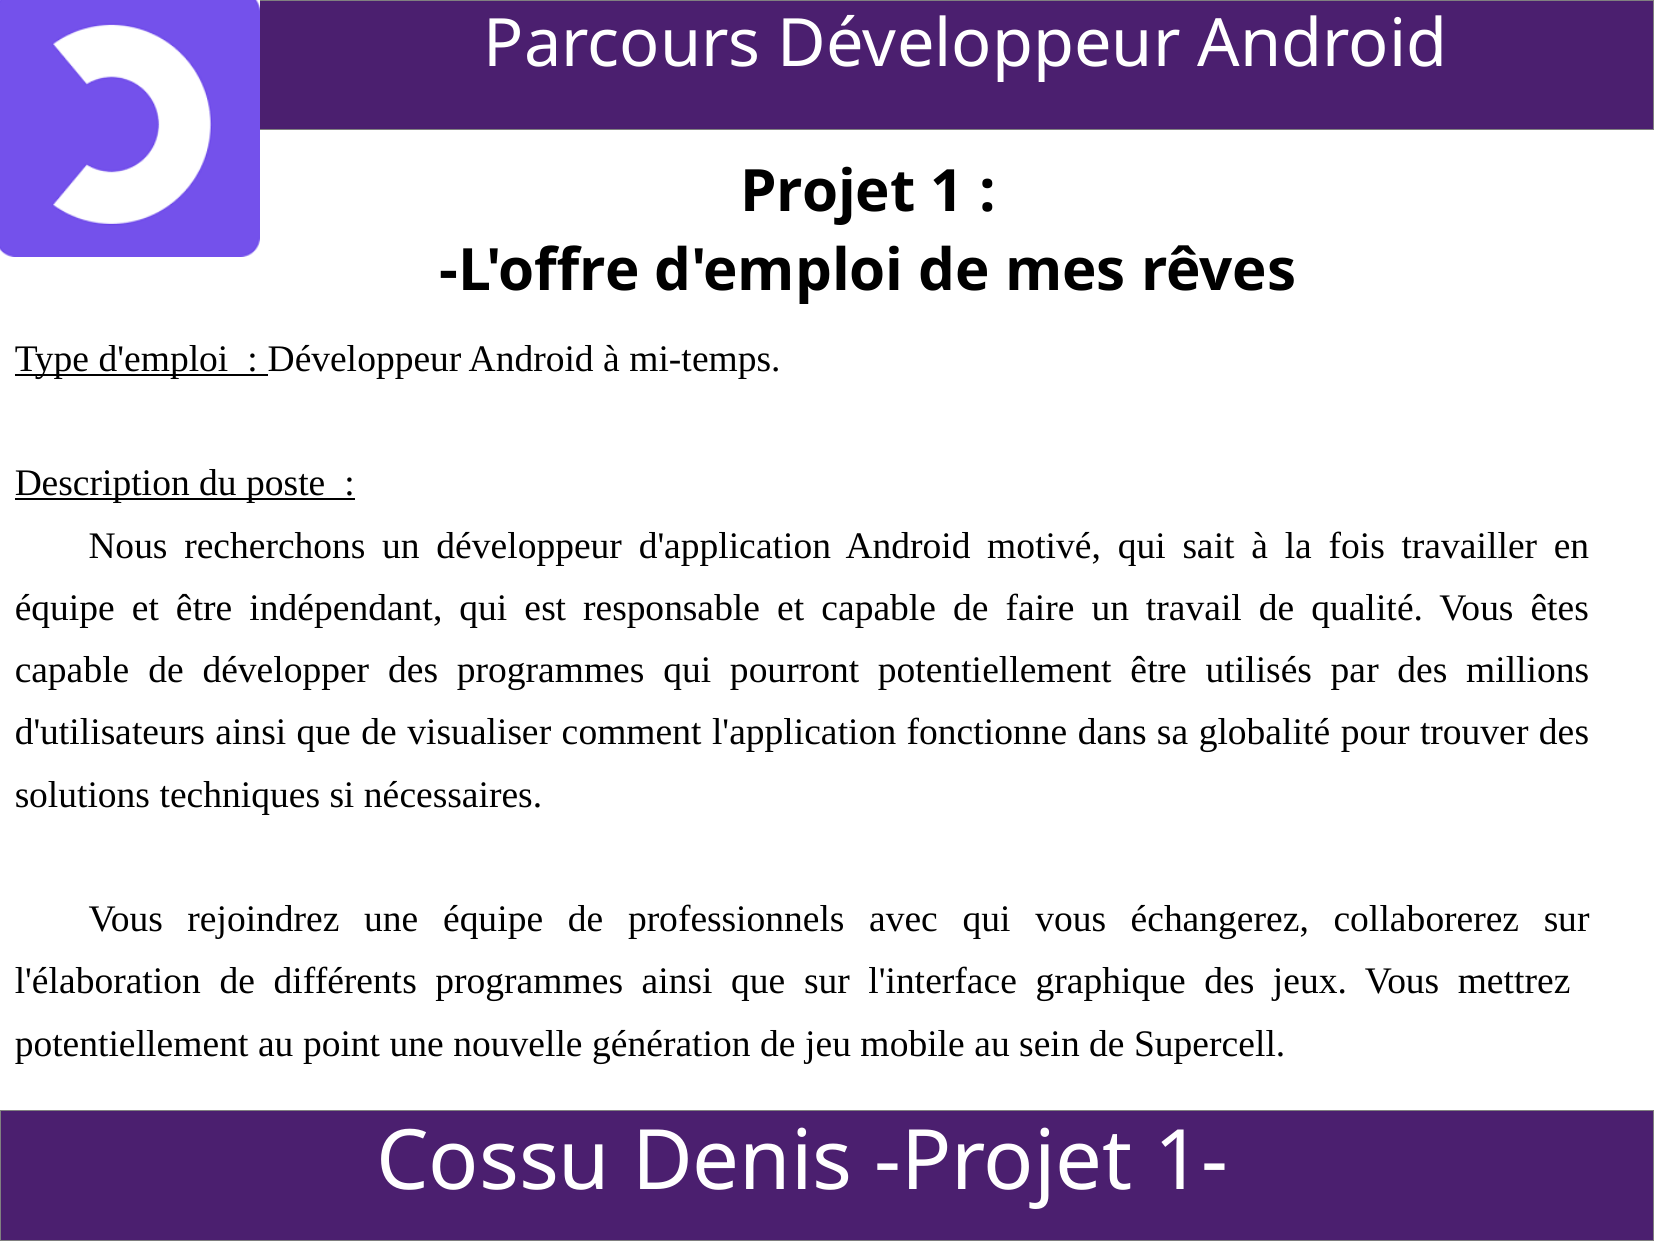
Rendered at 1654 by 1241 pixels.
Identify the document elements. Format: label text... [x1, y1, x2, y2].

picture [0, 0, 260, 257]
text_box Projet 1 : -L'offre d'emploi de mes rêves [366, 141, 1371, 309]
text_box Type d'emploi : Développeur Android à mi-temps. Description du poste : Nous recherchons un développeur d'application Android motivé, qui sait à la fois travailler en équipe et être indépendant, qui est responsable et capable de faire un travail de qualité. Vous êtes capable de développer des programmes qui pourront potentiellement être utilisés par des millions d'utilisateurs ainsi que de visualiser comment l'application fonctionne dans sa globalité pour trouver des solutions techniques si nécessaires. Vous rejoindrez une équipe de professionnels avec qui vous échangerez, collaborerez sur l'élaboration de différents programmes ainsi que sur l'interface graphique des jeux. Vous mettrez potentiellement au point une nouvelle génération de jeu mobile au sein de Supercell. [0, 309, 1607, 1052]
